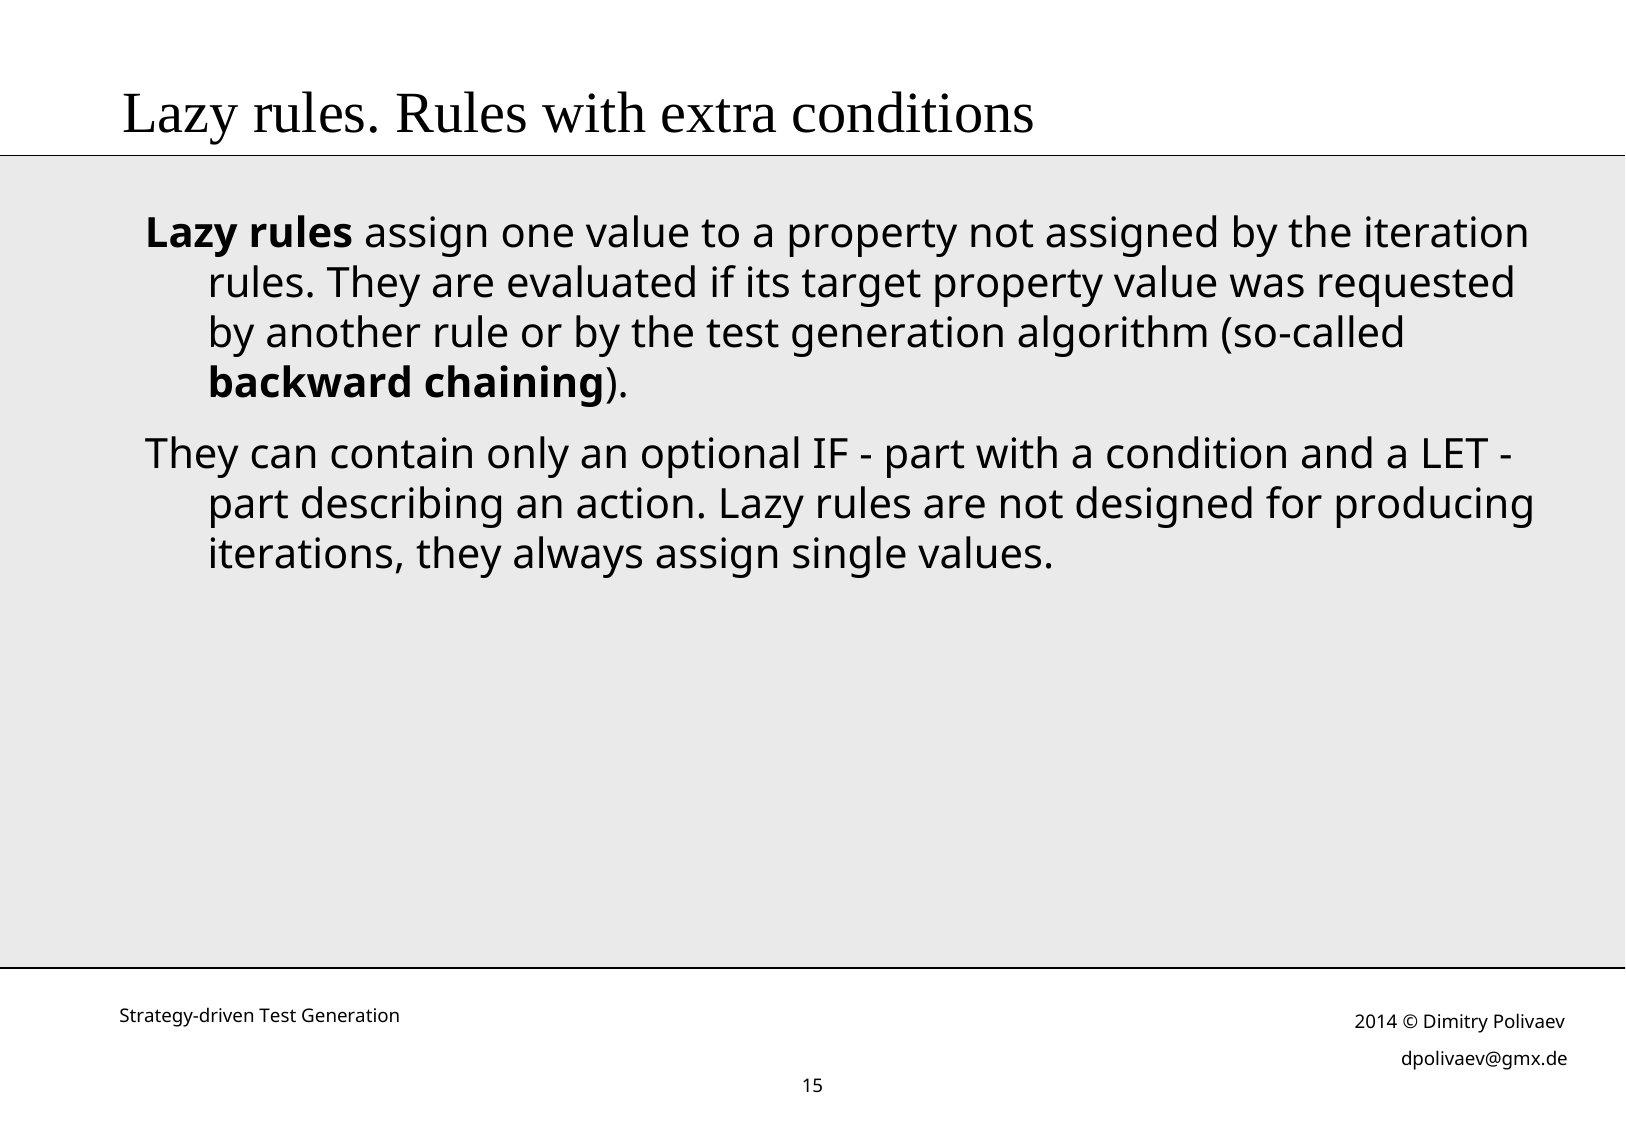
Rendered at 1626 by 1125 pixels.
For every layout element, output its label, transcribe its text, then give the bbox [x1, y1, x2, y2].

title Lazy rules. Rules with extra conditions [122, 70, 1501, 145]
list Lazy rules assign one value to a property not assigned by the iteration rules. They are evaluated if its target property value was requested by another rule or by the test generation algorithm (so-called backward chaining). They can contain only an optional IF - part with a condition and a LET - part describing an action. Lazy rules are not designed for producing iterations, they always assign single values. [145, 205, 1541, 827]
